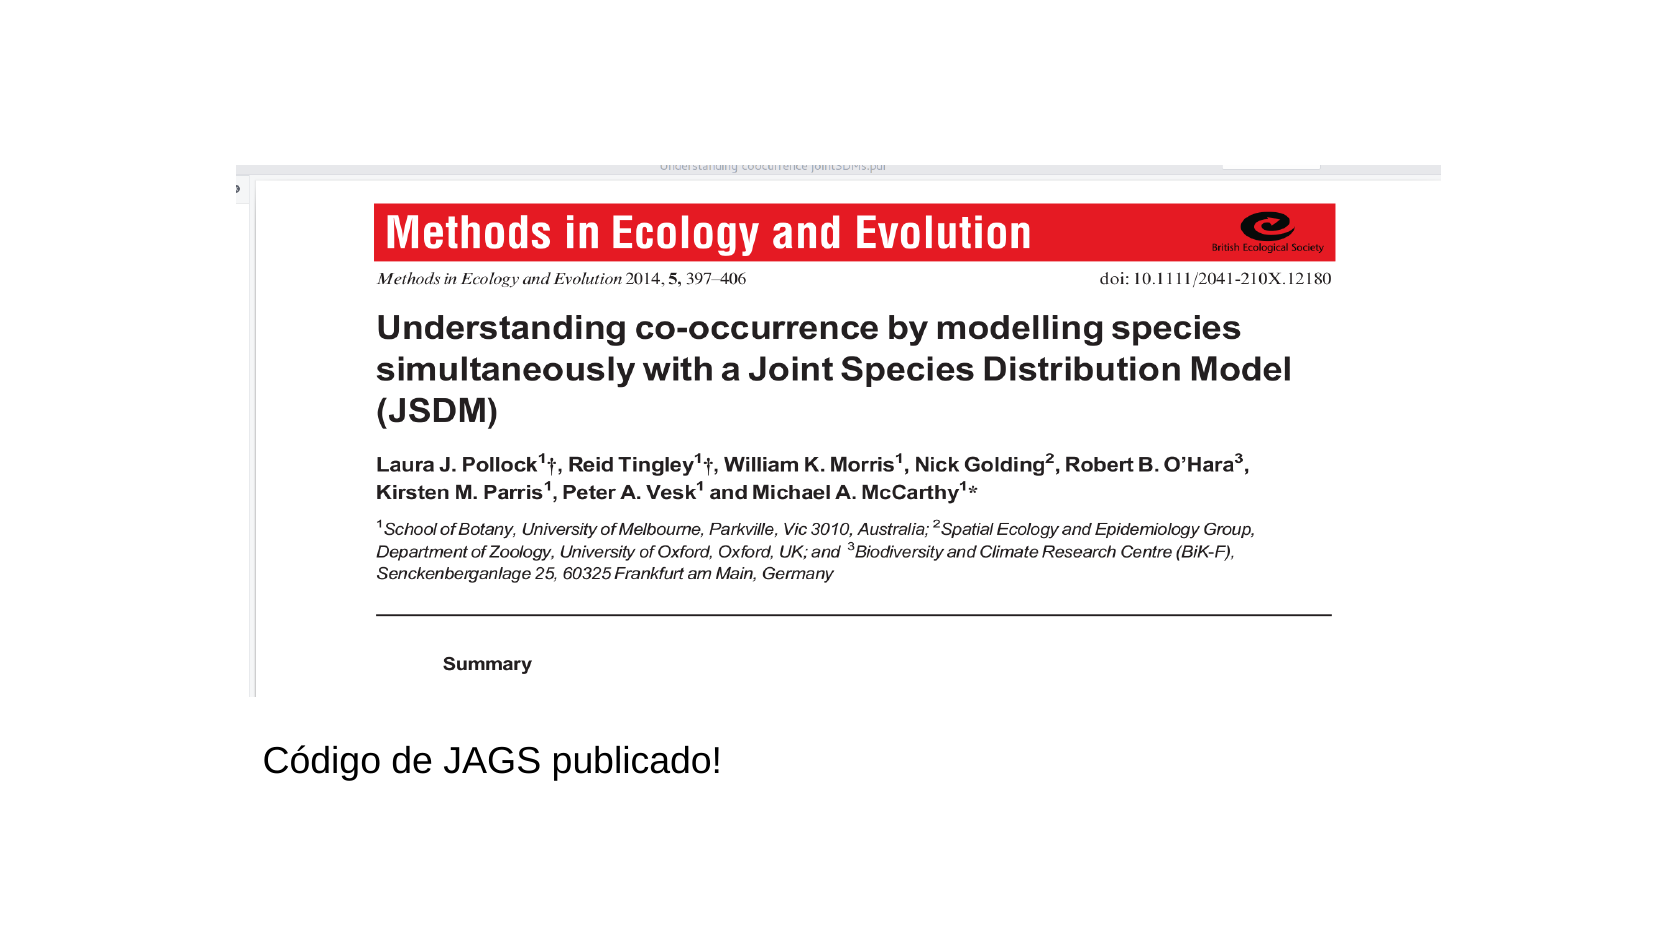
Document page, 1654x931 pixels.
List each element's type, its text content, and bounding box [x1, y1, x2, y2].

text_box Código de JAGS publicado! [248, 732, 1040, 790]
picture [236, 165, 1441, 697]
